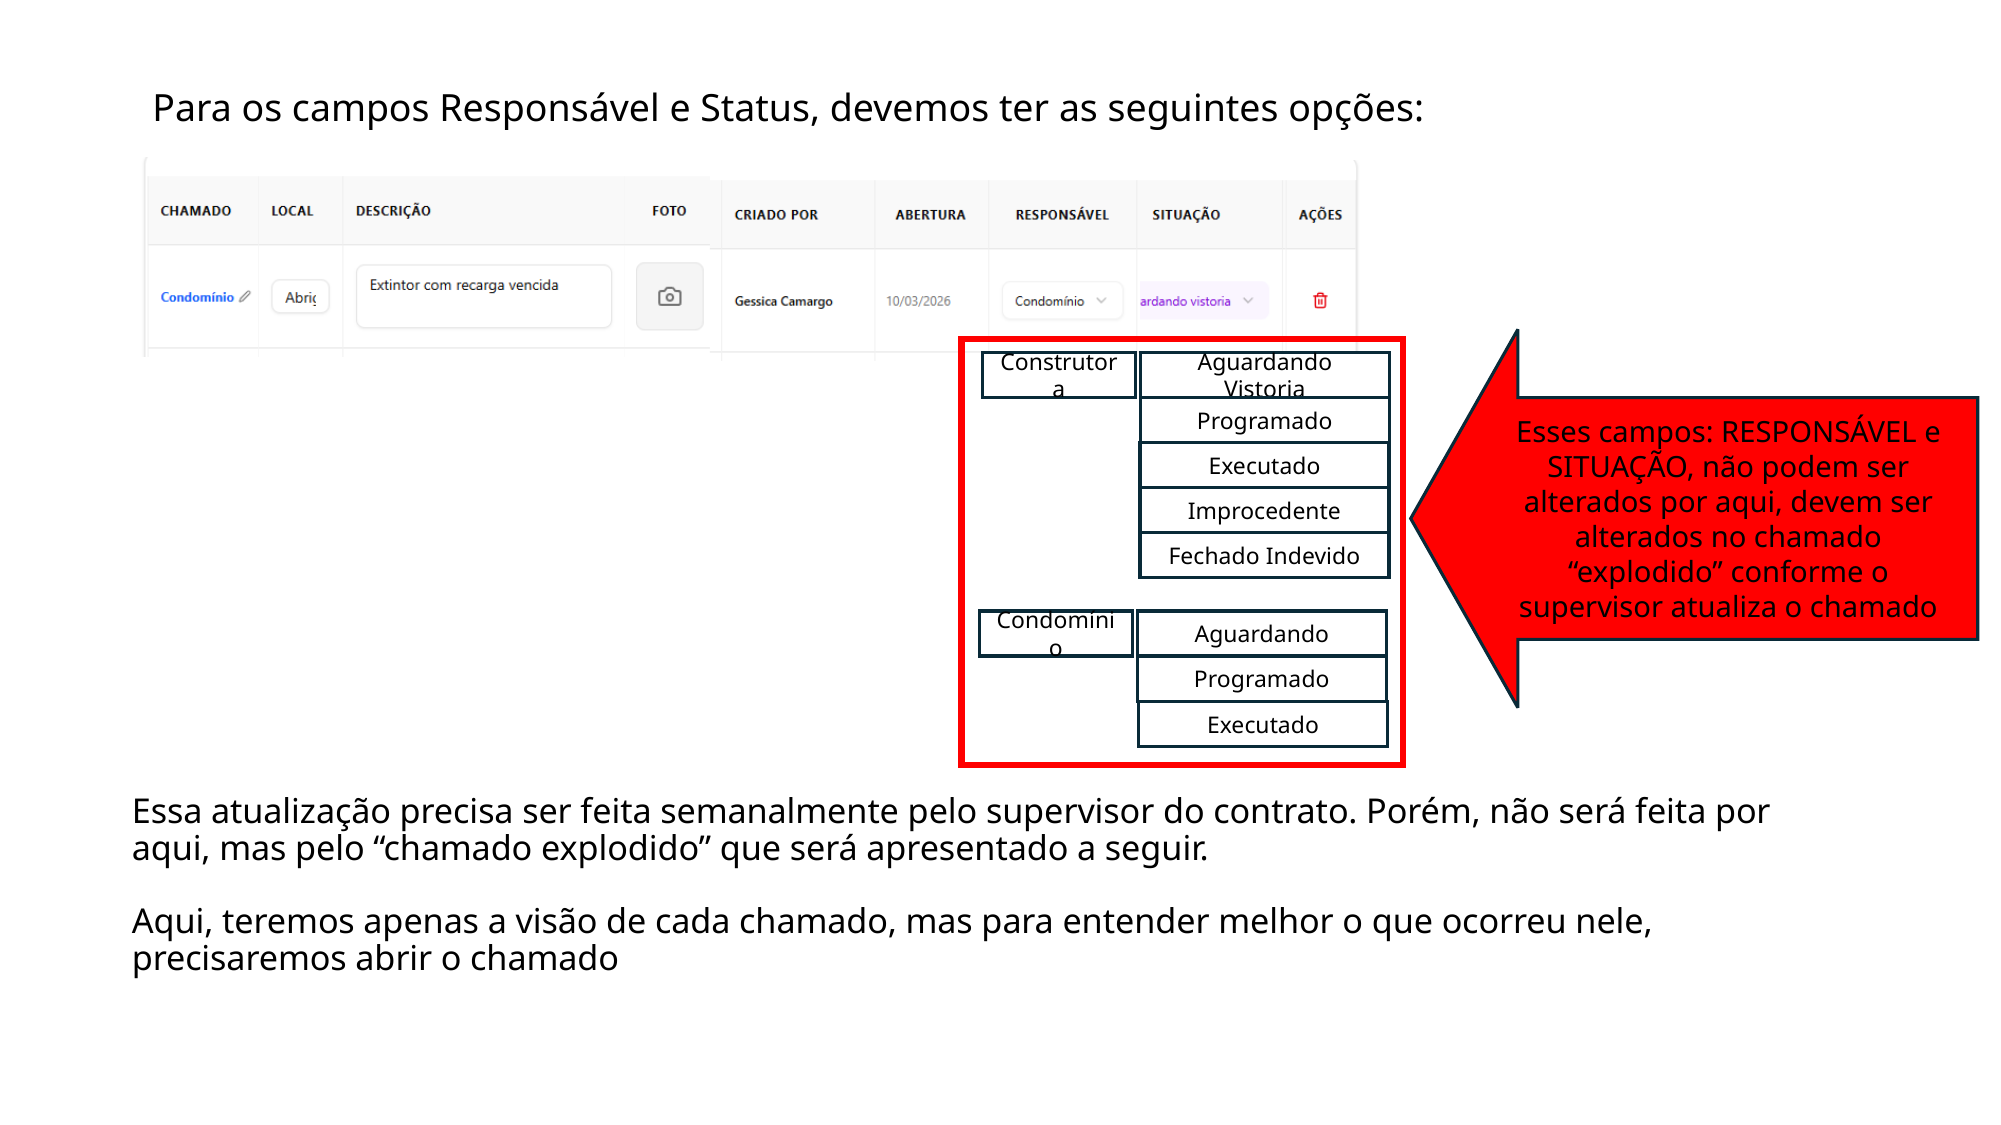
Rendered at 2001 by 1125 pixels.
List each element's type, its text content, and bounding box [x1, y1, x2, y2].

text_box Executado [1140, 442, 1390, 487]
picture [137, 157, 1360, 361]
text_box Aguardando Vistoria [1140, 352, 1390, 397]
text_box Programado [1137, 656, 1387, 702]
text_box Programado [1140, 397, 1390, 442]
title Para os campos Responsável e Status, devemos ter as seguintes opções: [137, 59, 1863, 158]
text_box Essa atualização precisa ser feita semanalmente pelo supervisor do contrato. Porém, não será feita por aqui, mas pelo “chamado explodido” que será apresentado a seguir. Aqui, teremos apenas a visão de cada chamado, mas para entender melhor o que ocorreu nele, precisaremos abrir o chamado [116, 785, 1842, 986]
text_box Condomínio [979, 610, 1133, 657]
text_box Improcedente [1140, 487, 1390, 532]
text_box Fechado Indevido [1140, 532, 1390, 578]
text_box Executado [1138, 701, 1388, 747]
text_box Aguardando [1137, 610, 1387, 656]
text_box Construtora [982, 352, 1136, 398]
picture [965, 342, 1360, 361]
text_box Esses campos: RESPONSÁVEL e SITUAÇÃO, não podem ser alterados por aqui, devem ser alterados no chamado “explodido” conforme o supervisor atualiza o chamado [1410, 329, 1978, 708]
